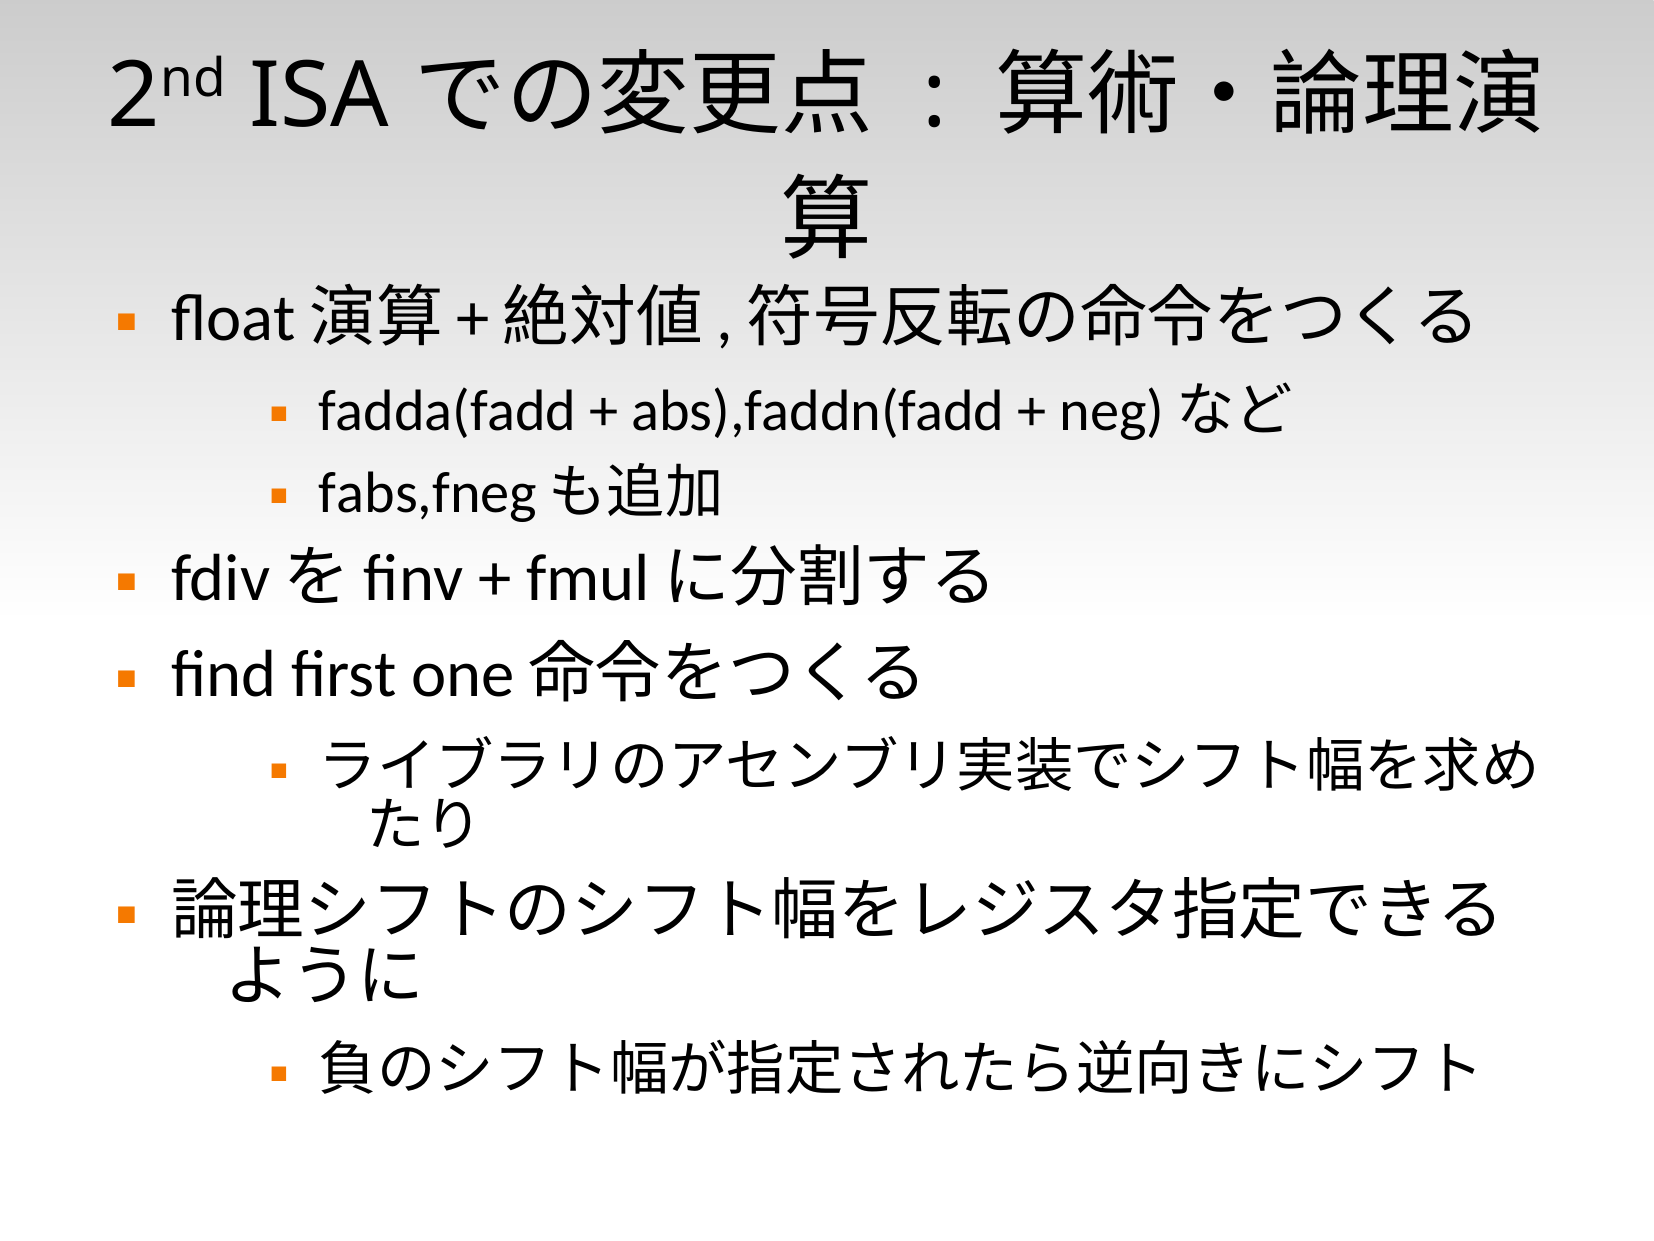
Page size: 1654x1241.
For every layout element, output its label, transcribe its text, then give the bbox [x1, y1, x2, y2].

title 2nd ISAでの変更点 : 算術・論理演算 [82, 49, 1571, 257]
list float演算+絶対値,符号反転の命令をつくる fadda(fadd + abs),faddn(fadd + neg)など fabs,fnegも追加 fdivをfinv + fmulに分割する find first one命令をつくる ライブラリのアセンブリ実装でシフト幅を求めたり 論理シフトのシフト幅をレジスタ指定できるように 負のシフト幅が指定されたら逆向きにシフト [82, 290, 1571, 1109]
